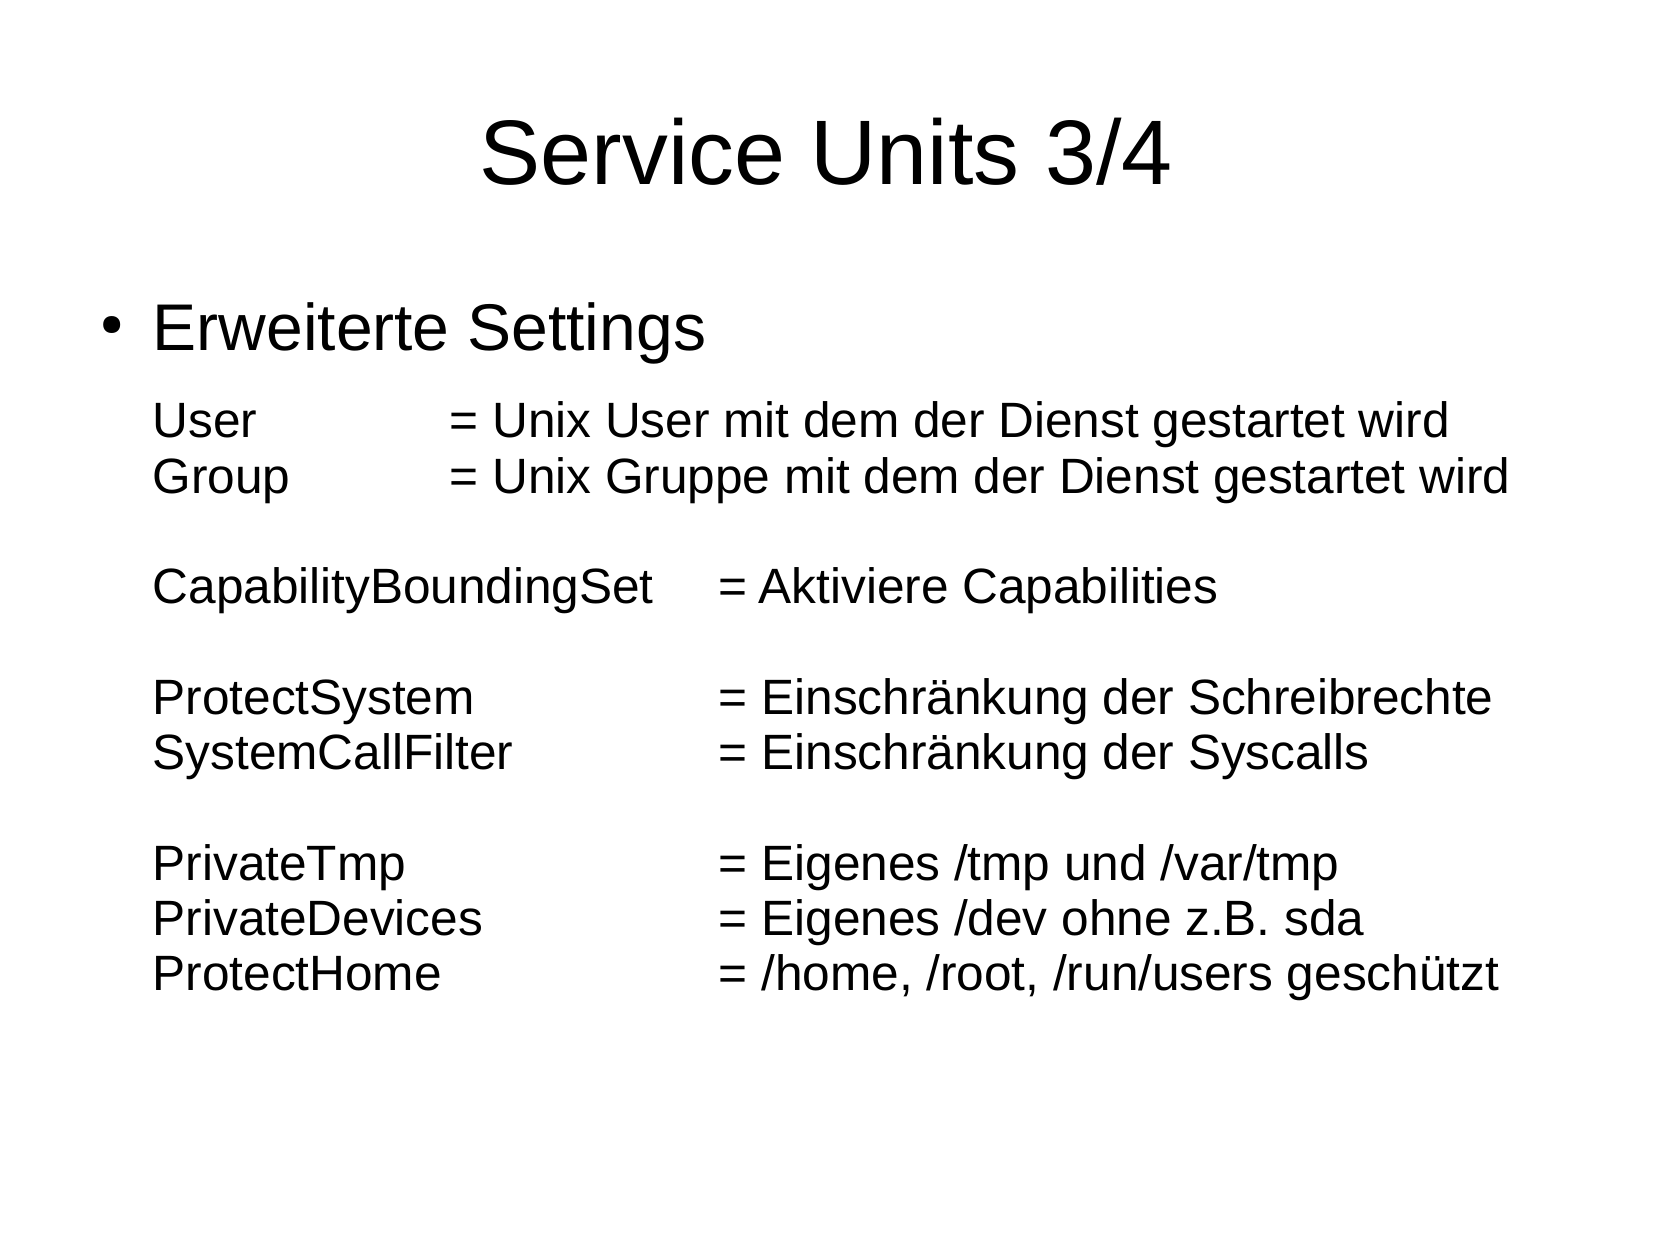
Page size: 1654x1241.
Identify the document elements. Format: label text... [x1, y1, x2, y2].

list Erweiterte Settings User = Unix User mit dem der Dienst gestartet wird Group = Unix Gruppe mit dem der Dienst gestartet wird CapabilityBoundingSet = Aktiviere Capabilities ProtectSystem = Einschränkung der Schreibrechte SystemCallFilter = Einschränkung der Syscalls PrivateTmp = Eigenes /tmp und /var/tmp PrivateDevices = Eigenes /dev ohne z.B. sda ProtectHome = /home, /root, /run/users geschützt [82, 290, 1571, 1010]
title Service Units 3/4 [82, 49, 1571, 257]
